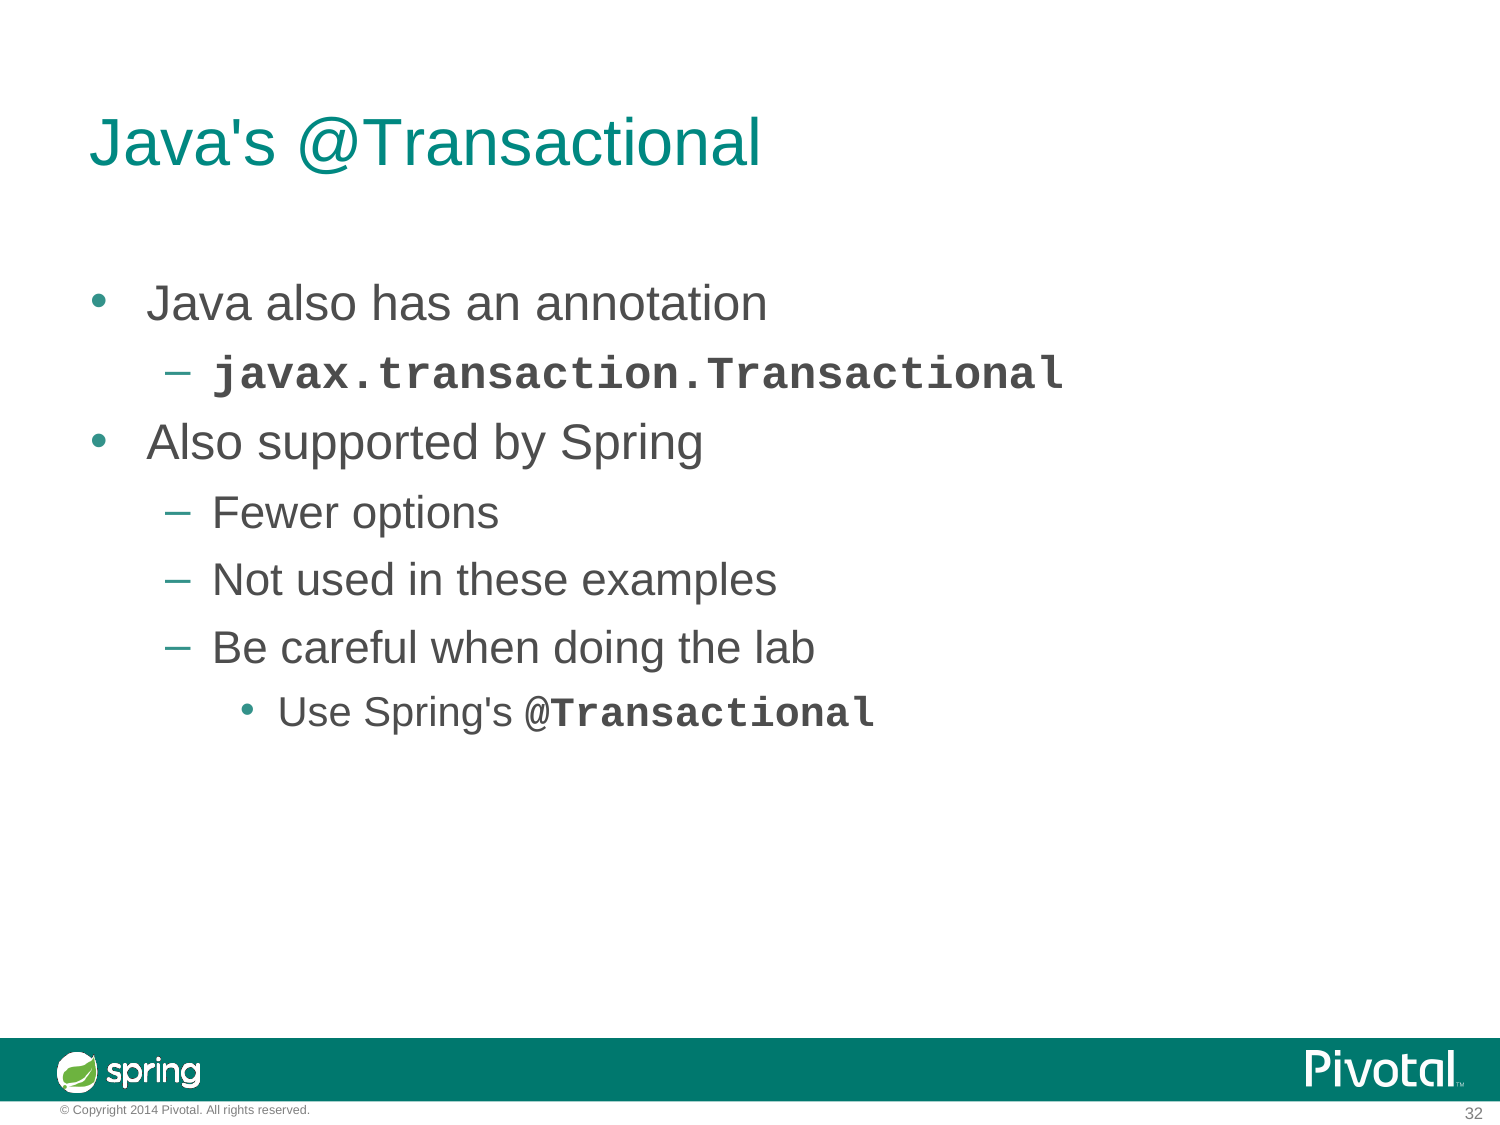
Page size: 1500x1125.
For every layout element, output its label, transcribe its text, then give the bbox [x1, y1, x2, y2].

list Java also has an annotation javax.transaction.Transactional Also supported by Spring Fewer options Not used in these examples Be careful when doing the lab Use Spring's @Transactional [75, 262, 1426, 1005]
picture [32, 1041, 210, 1103]
picture [1306, 1050, 1464, 1087]
title Java's @Transactional [75, 44, 1426, 233]
